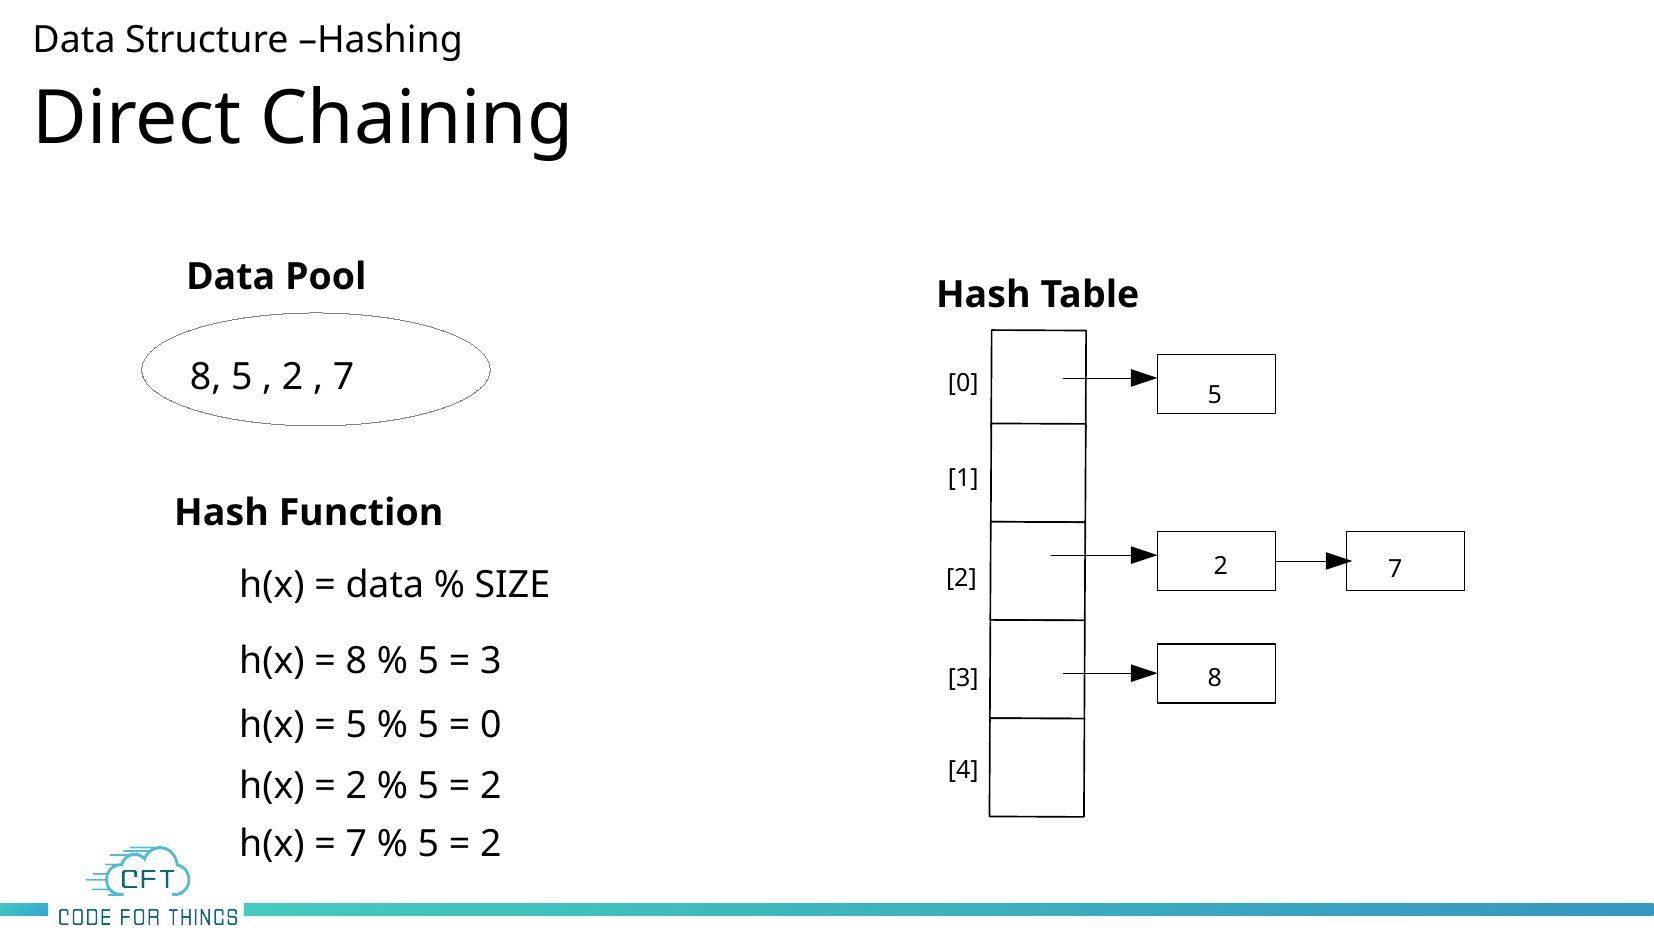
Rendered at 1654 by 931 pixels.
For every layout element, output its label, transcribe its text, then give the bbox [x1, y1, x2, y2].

text_box Data Pool [135, 242, 420, 308]
text_box [1157, 354, 1276, 414]
text_box [4] [933, 744, 999, 789]
title Data Structure –Hashing Direct Chaining [32, 12, 1184, 166]
text_box [1157, 531, 1276, 591]
text_box 8 [1192, 652, 1241, 697]
text_box 5 [1192, 369, 1241, 414]
text_box h(x) = 2 % 5 = 2 [188, 750, 626, 809]
text_box [1346, 531, 1465, 591]
text_box h(x) = 8 % 5 = 3 [188, 625, 626, 690]
text_box [1157, 643, 1276, 703]
text_box 7 [1373, 543, 1436, 588]
text_box [989, 330, 1087, 817]
text_box Hash Function [124, 478, 520, 537]
picture [59, 846, 237, 925]
text_box [1] [933, 451, 1010, 497]
text_box h(x) = 5 % 5 = 0 [188, 690, 626, 750]
text_box [3] [933, 652, 1004, 697]
text_box [0] [933, 357, 1009, 402]
text_box [163, 312, 469, 342]
text_box 2 [1198, 540, 1247, 585]
text_box Hash Table [885, 259, 1205, 319]
text_box 8, 5 , 2 , 7 [129, 342, 532, 402]
text_box [2] [931, 552, 1003, 597]
text_box [173, 402, 459, 426]
text_box h(x) = data % SIZE [188, 549, 626, 615]
text_box h(x) = 7 % 5 = 2 [188, 809, 626, 874]
